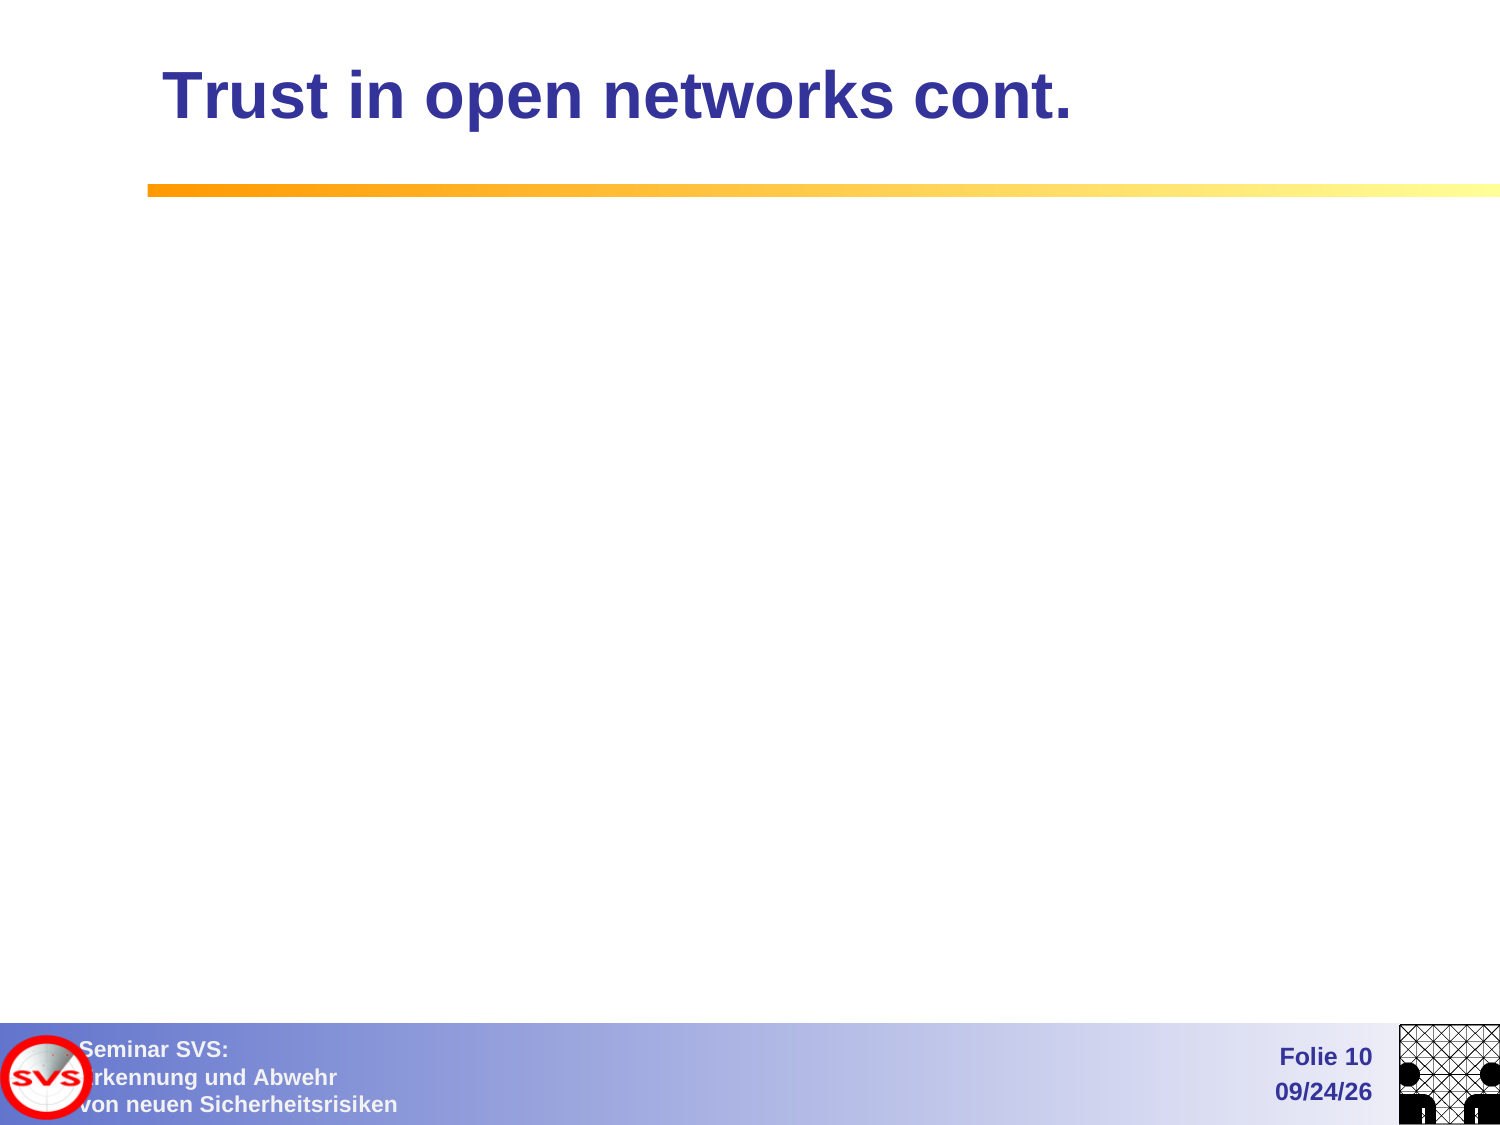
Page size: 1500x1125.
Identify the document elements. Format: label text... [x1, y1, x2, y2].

picture [0, 1035, 93, 1120]
title Trust in open networks cont. [147, 18, 1427, 174]
picture [1399, 1024, 1500, 1125]
